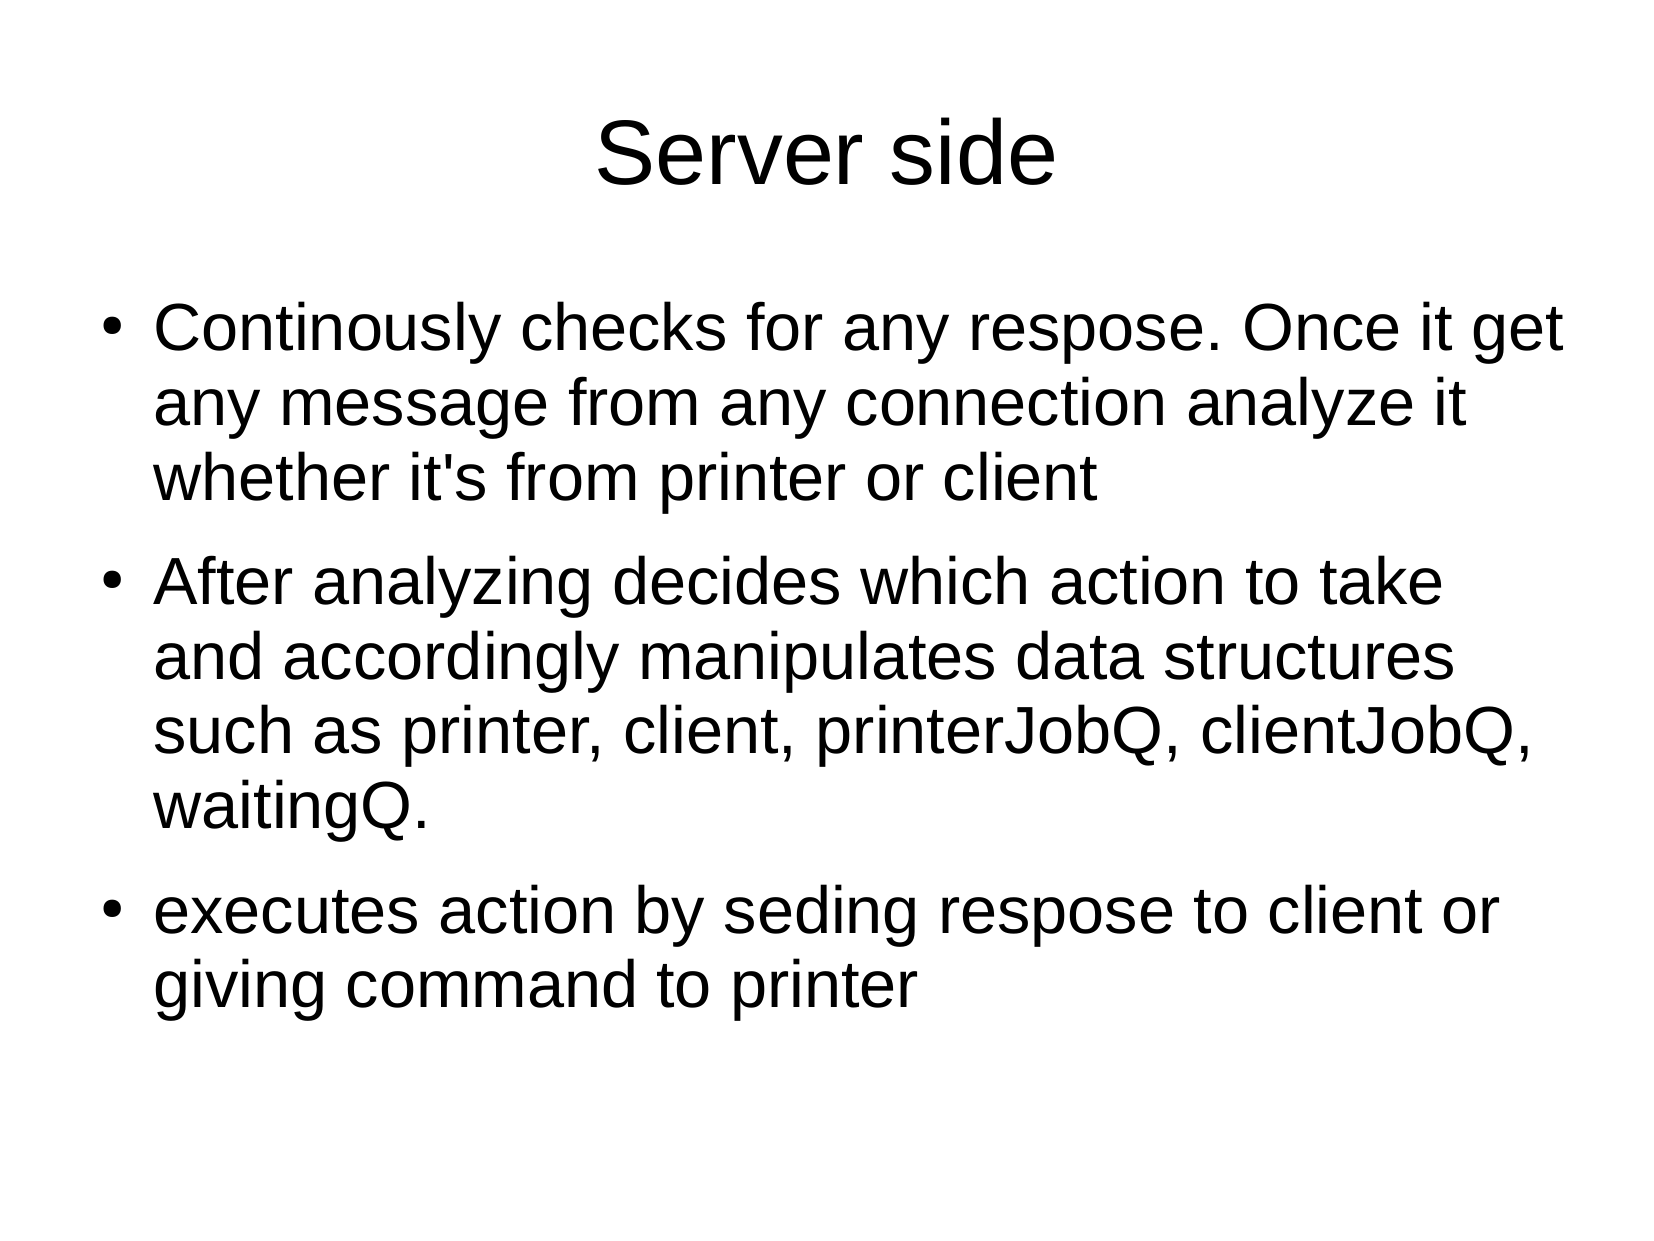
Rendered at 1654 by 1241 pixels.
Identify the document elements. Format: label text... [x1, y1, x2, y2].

list Continously checks for any respose. Once it get any message from any connection analyze it whether it's from printer or client After analyzing decides which action to take and accordingly manipulates data structures such as printer, client, printerJobQ, clientJobQ, waitingQ. executes action by seding respose to client or giving command to printer [82, 290, 1571, 1097]
title Server side [82, 56, 1571, 250]
